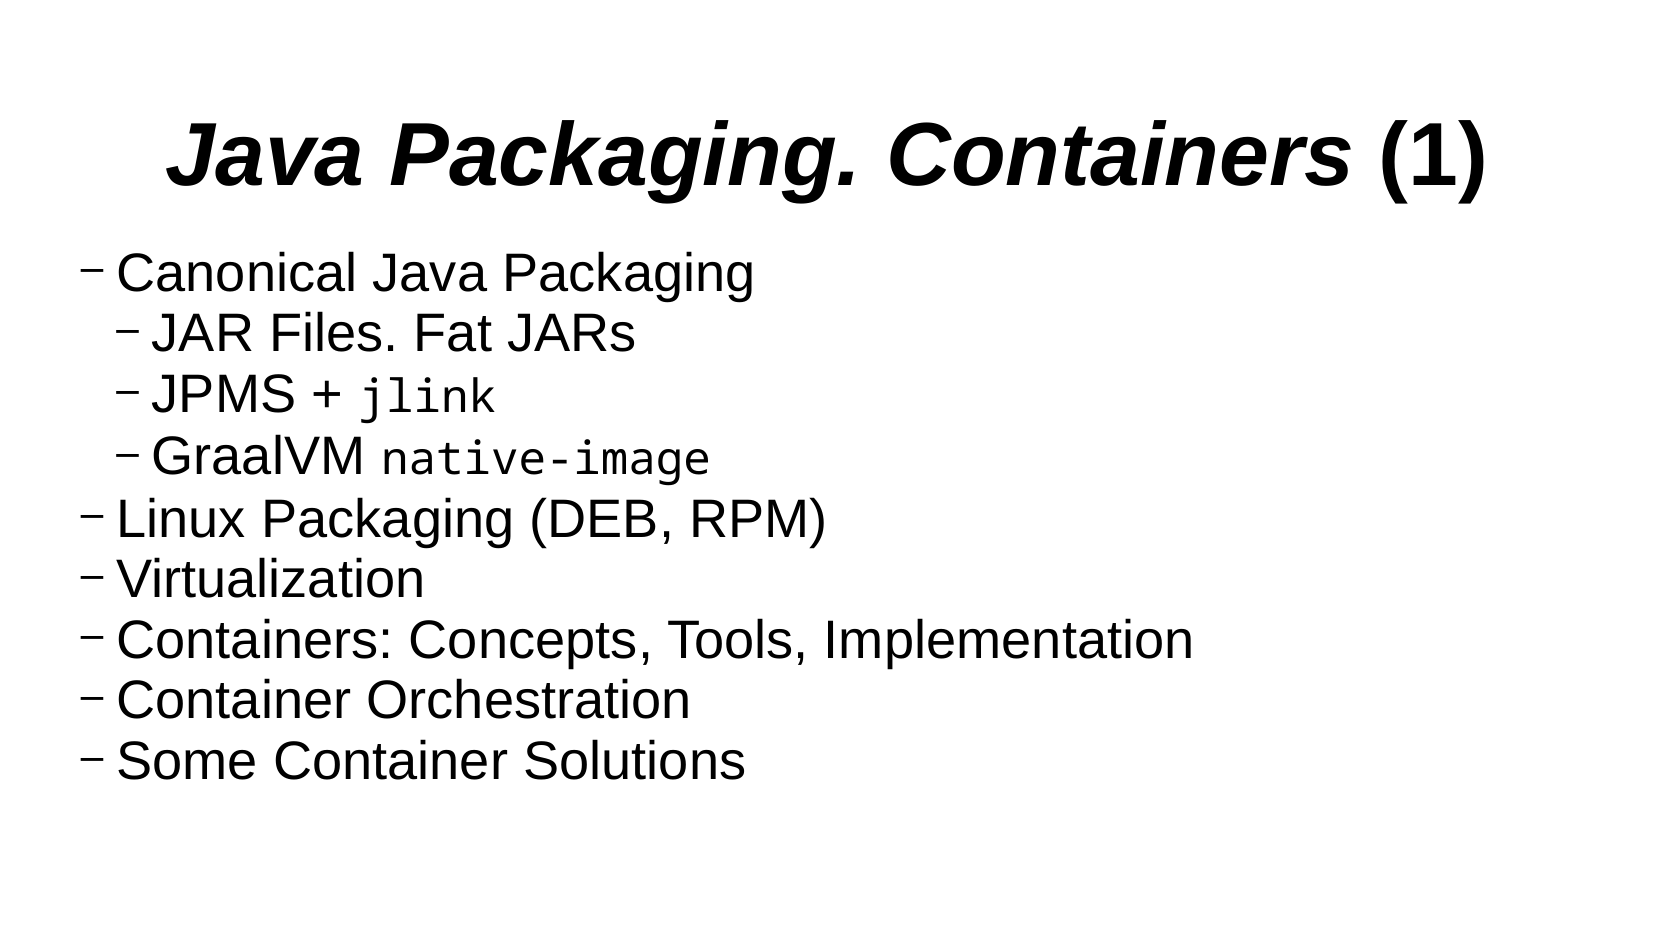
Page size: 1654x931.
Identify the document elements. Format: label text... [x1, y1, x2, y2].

title Java Packaging. Containers (1) [82, 76, 1571, 233]
subtitle Canonical Java Packaging JAR Files. Fat JARs JPMS + jlink GraalVM native-image Linux Packaging (DEB, RPM) Virtualization Containers: Concepts, Tools, Implementation Container Orchestration Some Container Solutions [80, 241, 1569, 848]
